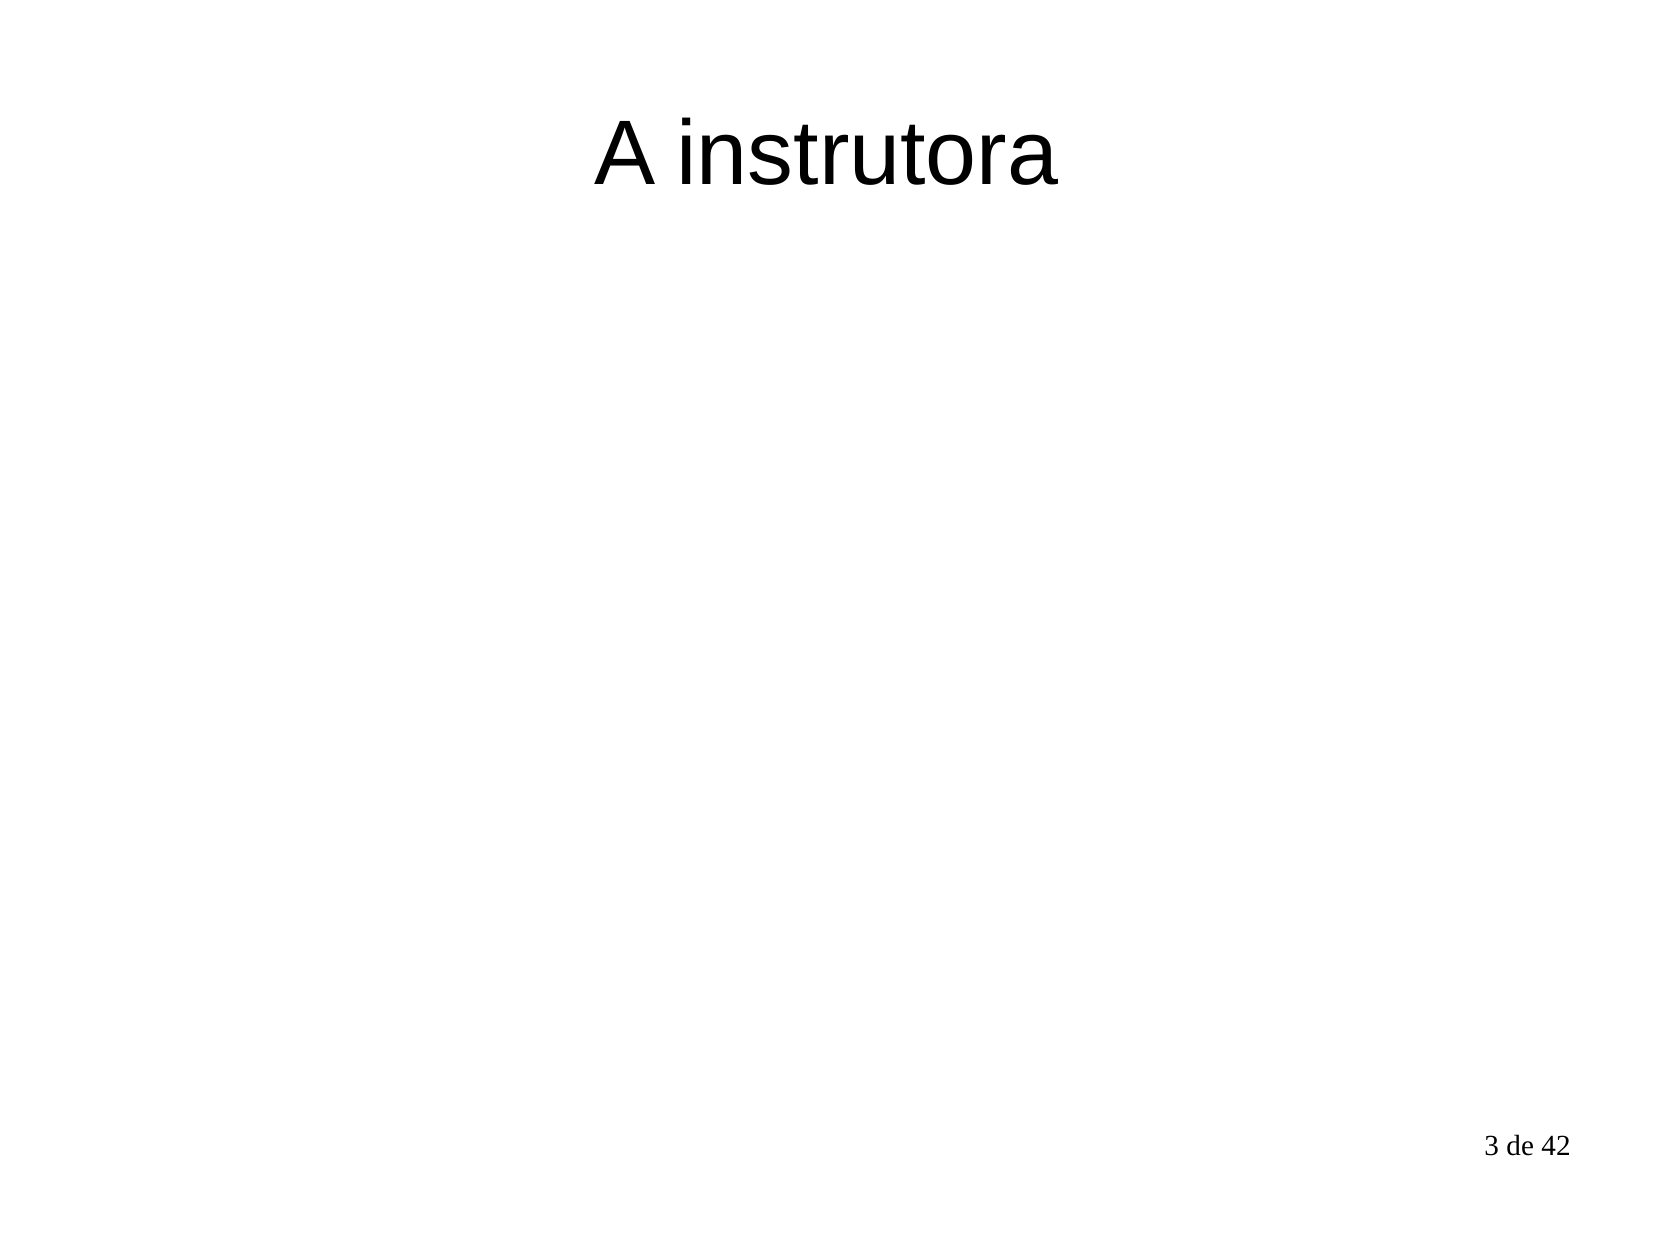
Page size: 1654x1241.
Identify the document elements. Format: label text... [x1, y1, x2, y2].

title A instrutora [82, 49, 1571, 257]
